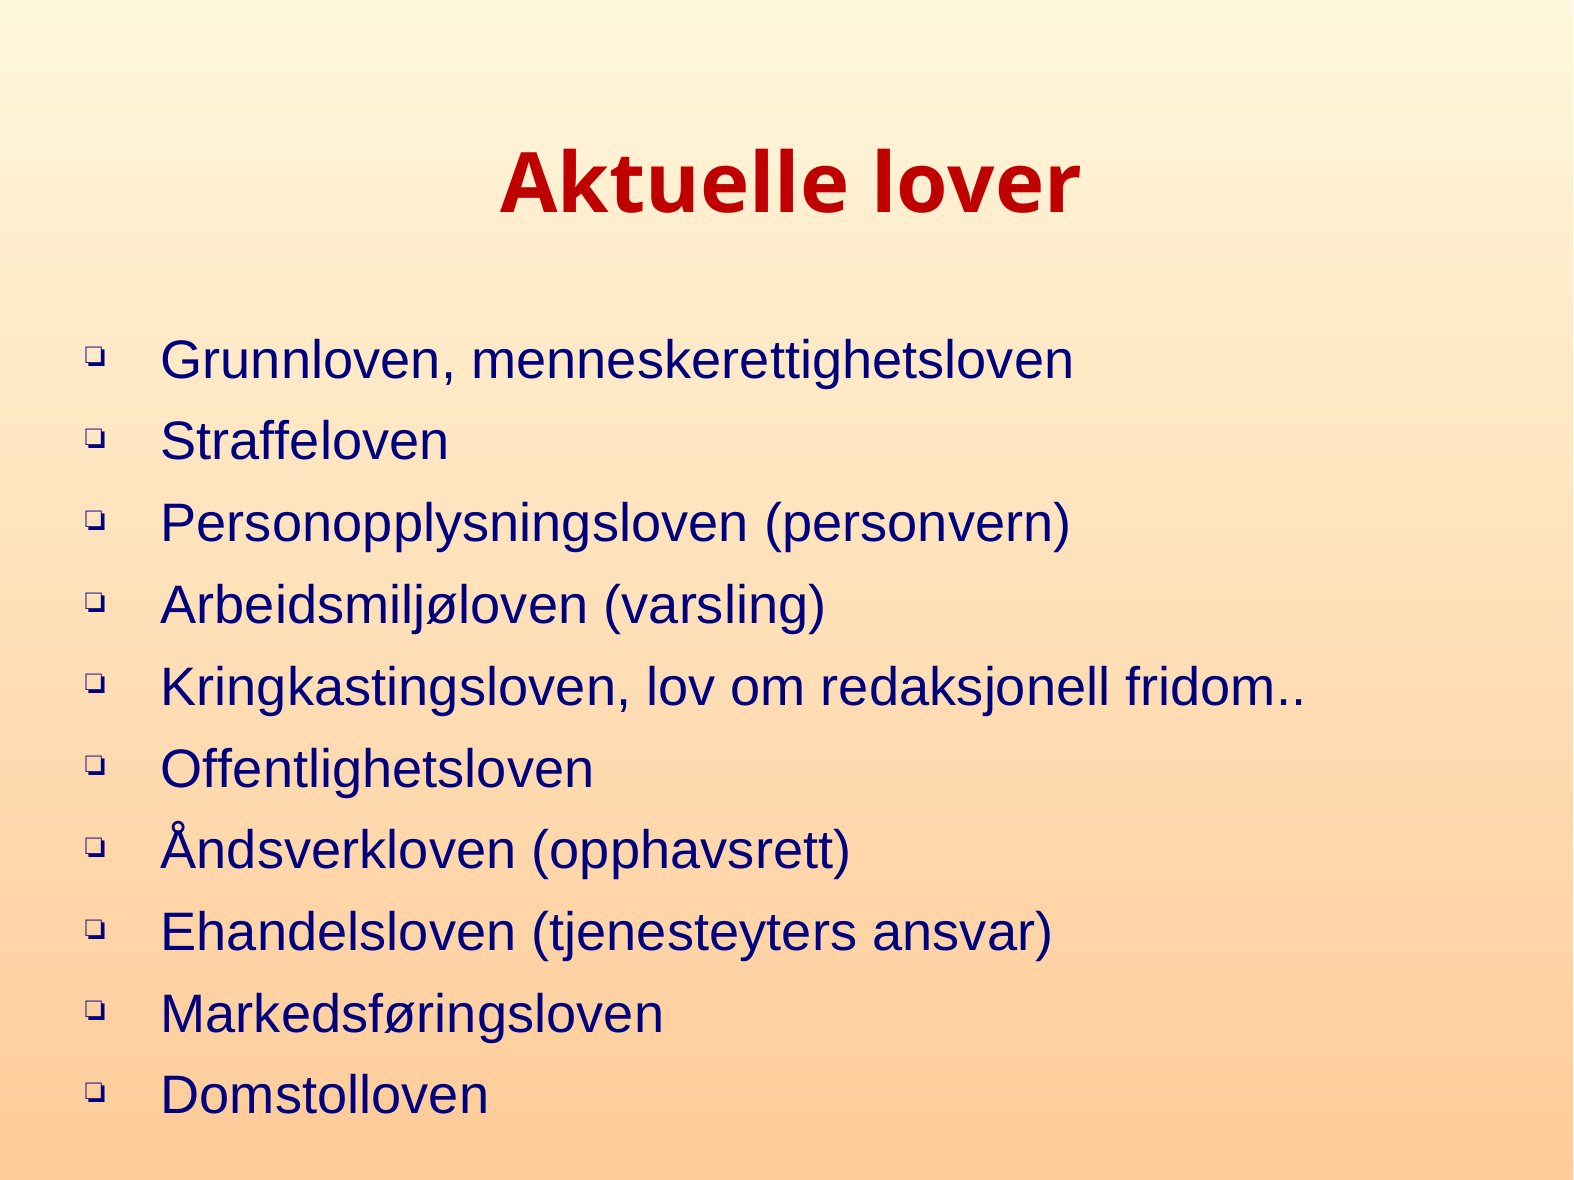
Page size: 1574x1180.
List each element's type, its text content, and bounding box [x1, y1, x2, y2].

list Grunnloven, menneskerettighetsloven Straffeloven Personopplysningsloven (personvern) Arbeidsmiljøloven (varsling) Kringkastingsloven, lov om redaksjonell fridom.. Offentlighetsloven Åndsverkloven (opphavsrett) Ehandelsloven (tjenesteyters ansvar) Markedsføringsloven Domstolloven [85, 336, 1539, 1170]
title Aktuelle lover [39, 54, 1543, 309]
